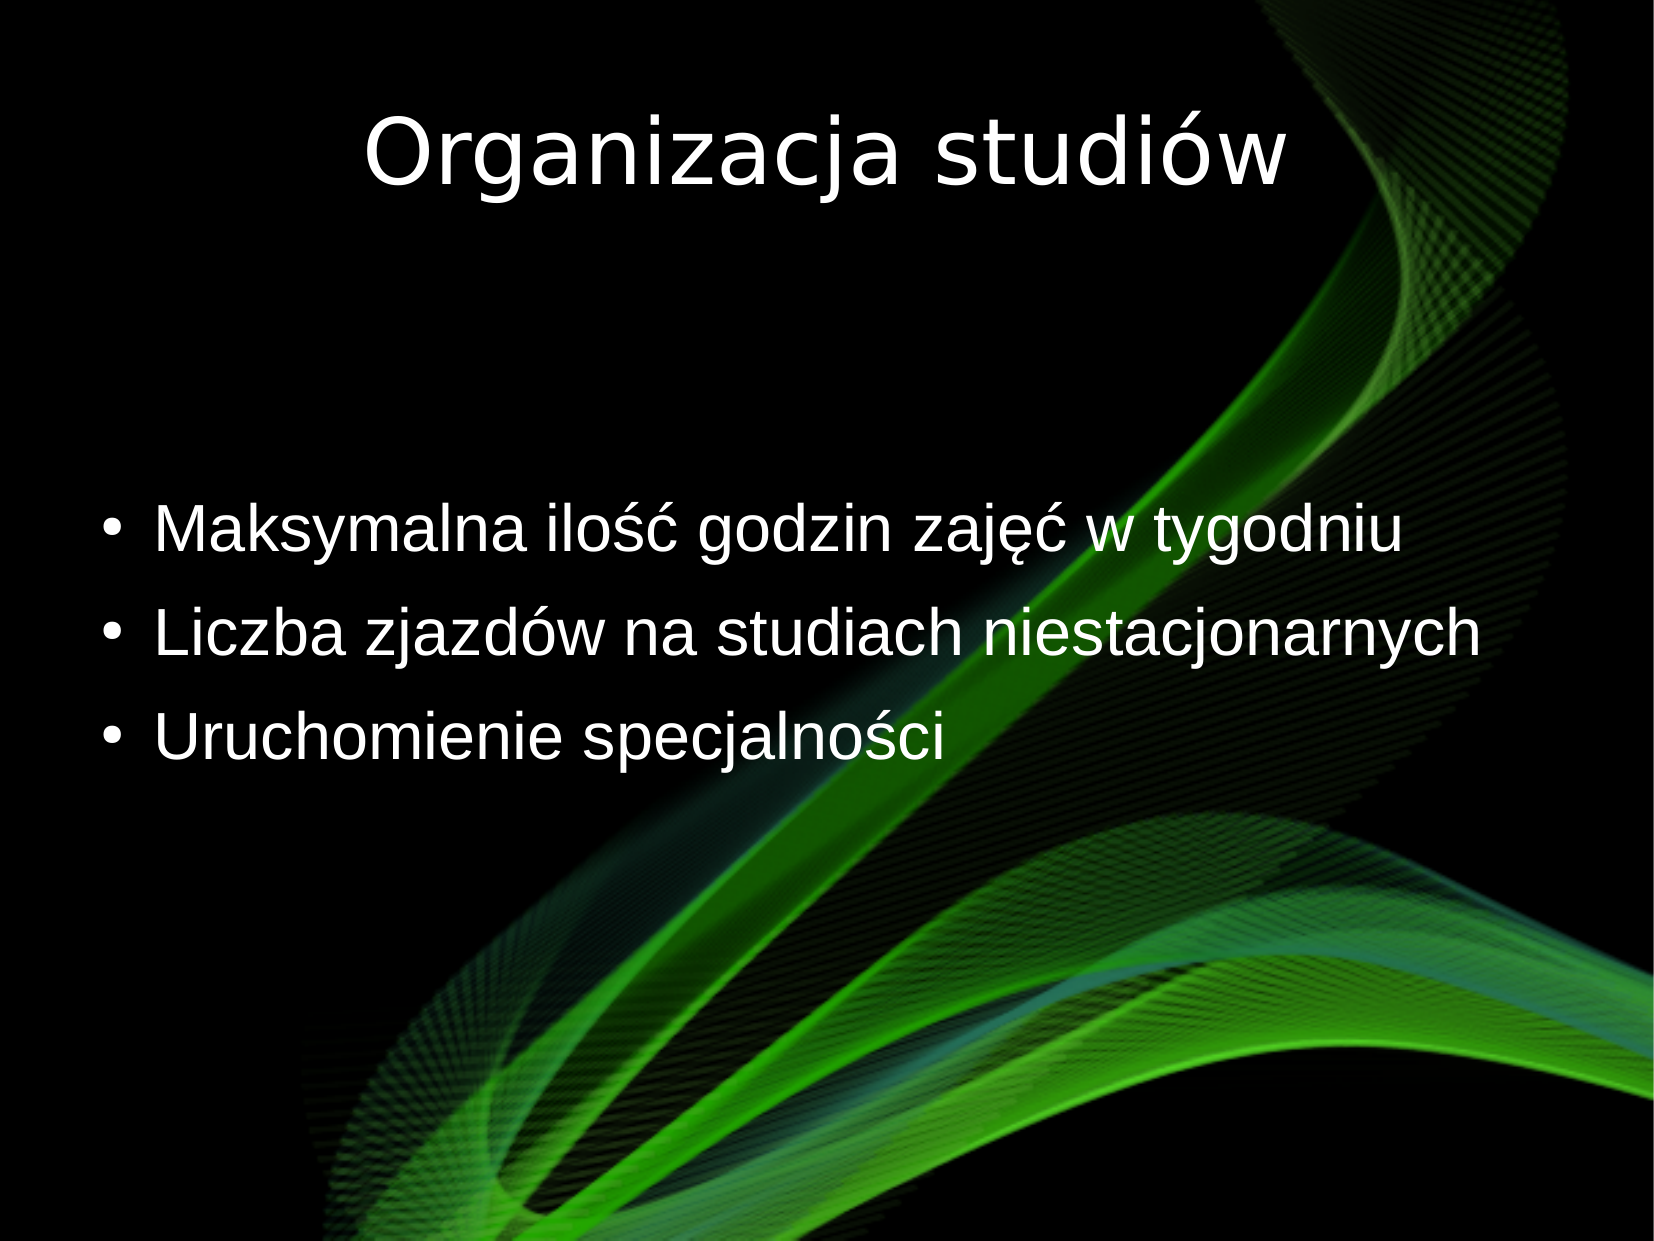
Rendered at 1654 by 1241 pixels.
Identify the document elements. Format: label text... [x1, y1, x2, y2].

picture [0, 0, 1654, 1241]
list Maksymalna ilość godzin zajęć w tygodniu Liczba zjazdów na studiach niestacjonarnych Uruchomienie specjalności [82, 490, 1571, 801]
title Organizacja studiów [82, 49, 1571, 257]
